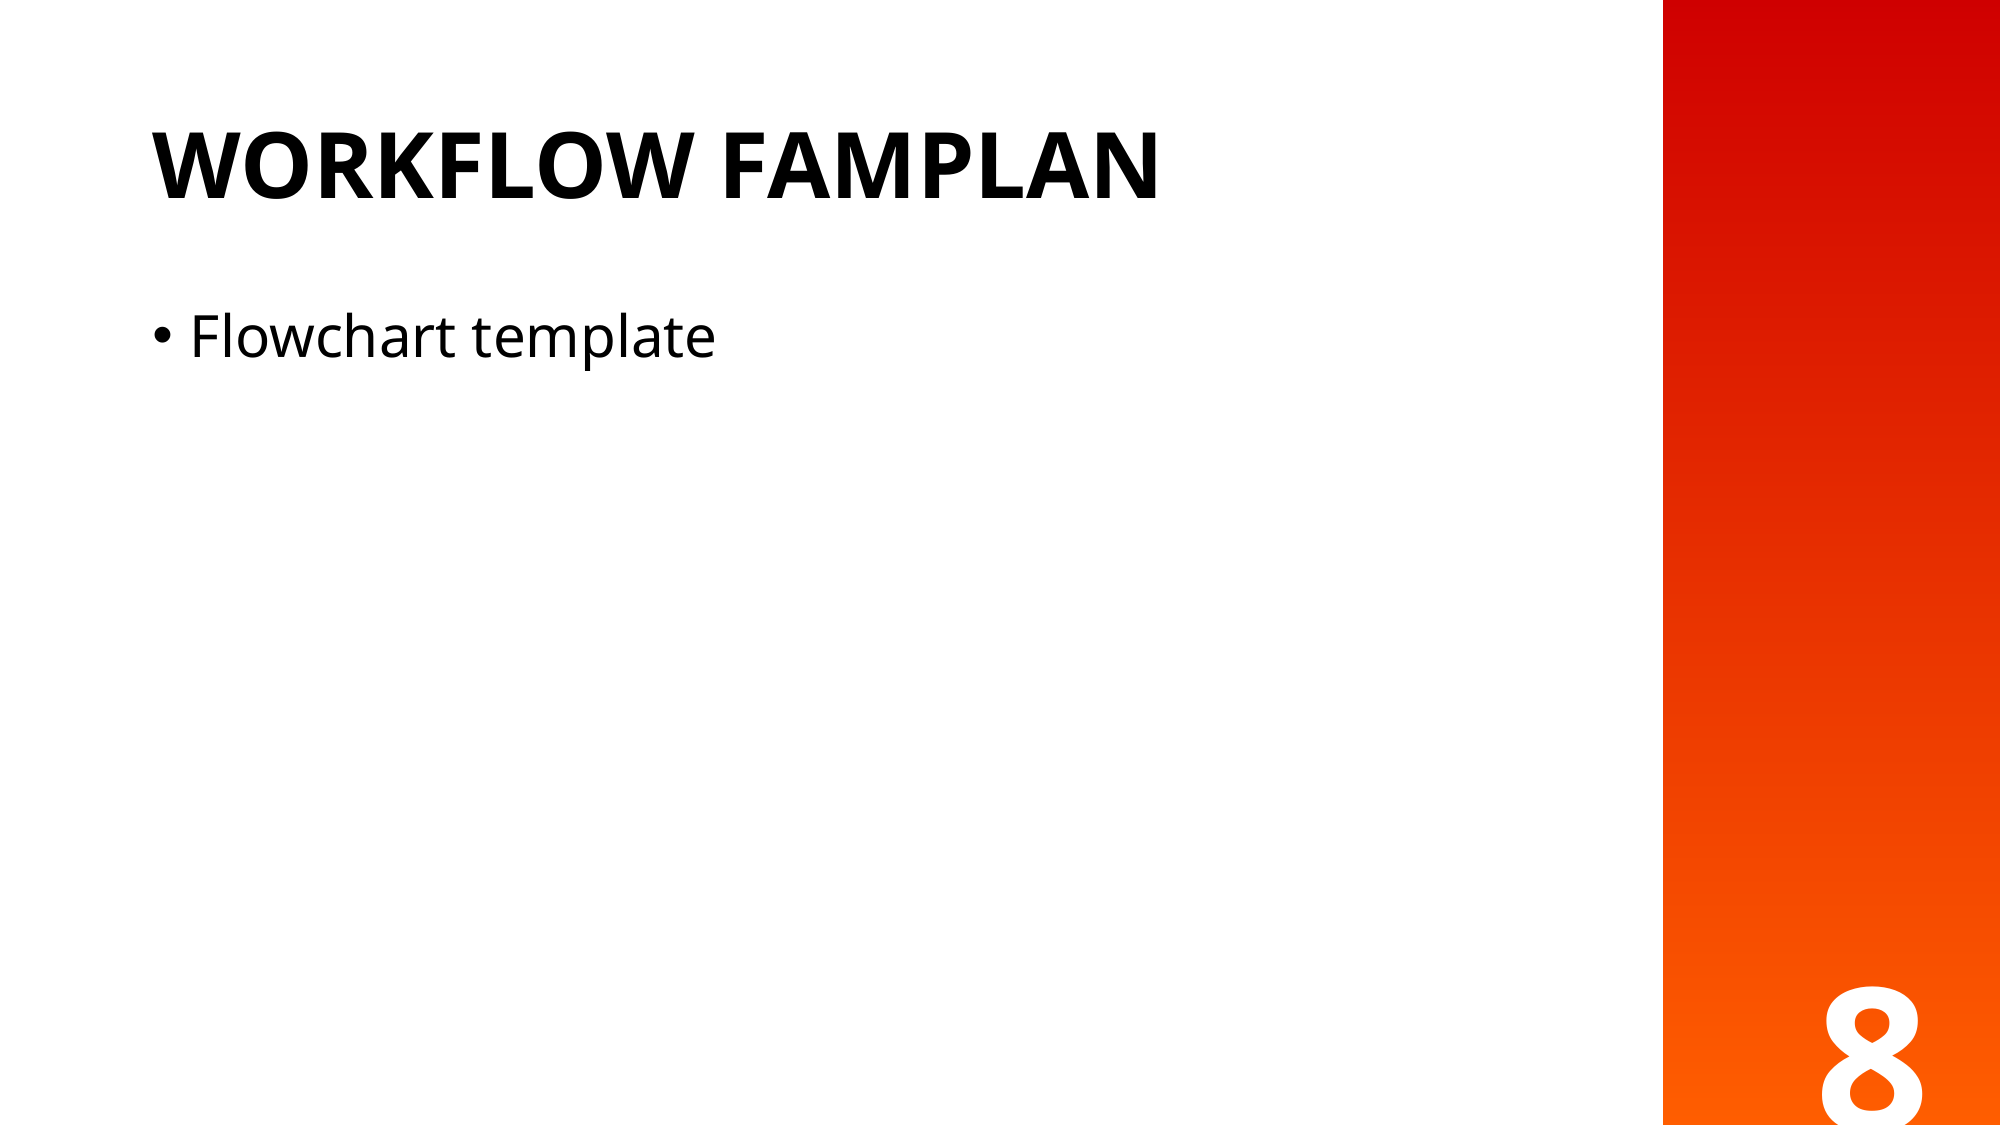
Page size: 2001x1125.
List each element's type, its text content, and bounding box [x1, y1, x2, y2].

text_box 8 [1800, 914, 2000, 1125]
text_box [1663, 0, 2000, 1125]
title WORKFLOW FAMPLAN [137, 59, 1663, 278]
list Flowchart template [137, 299, 1663, 1014]
